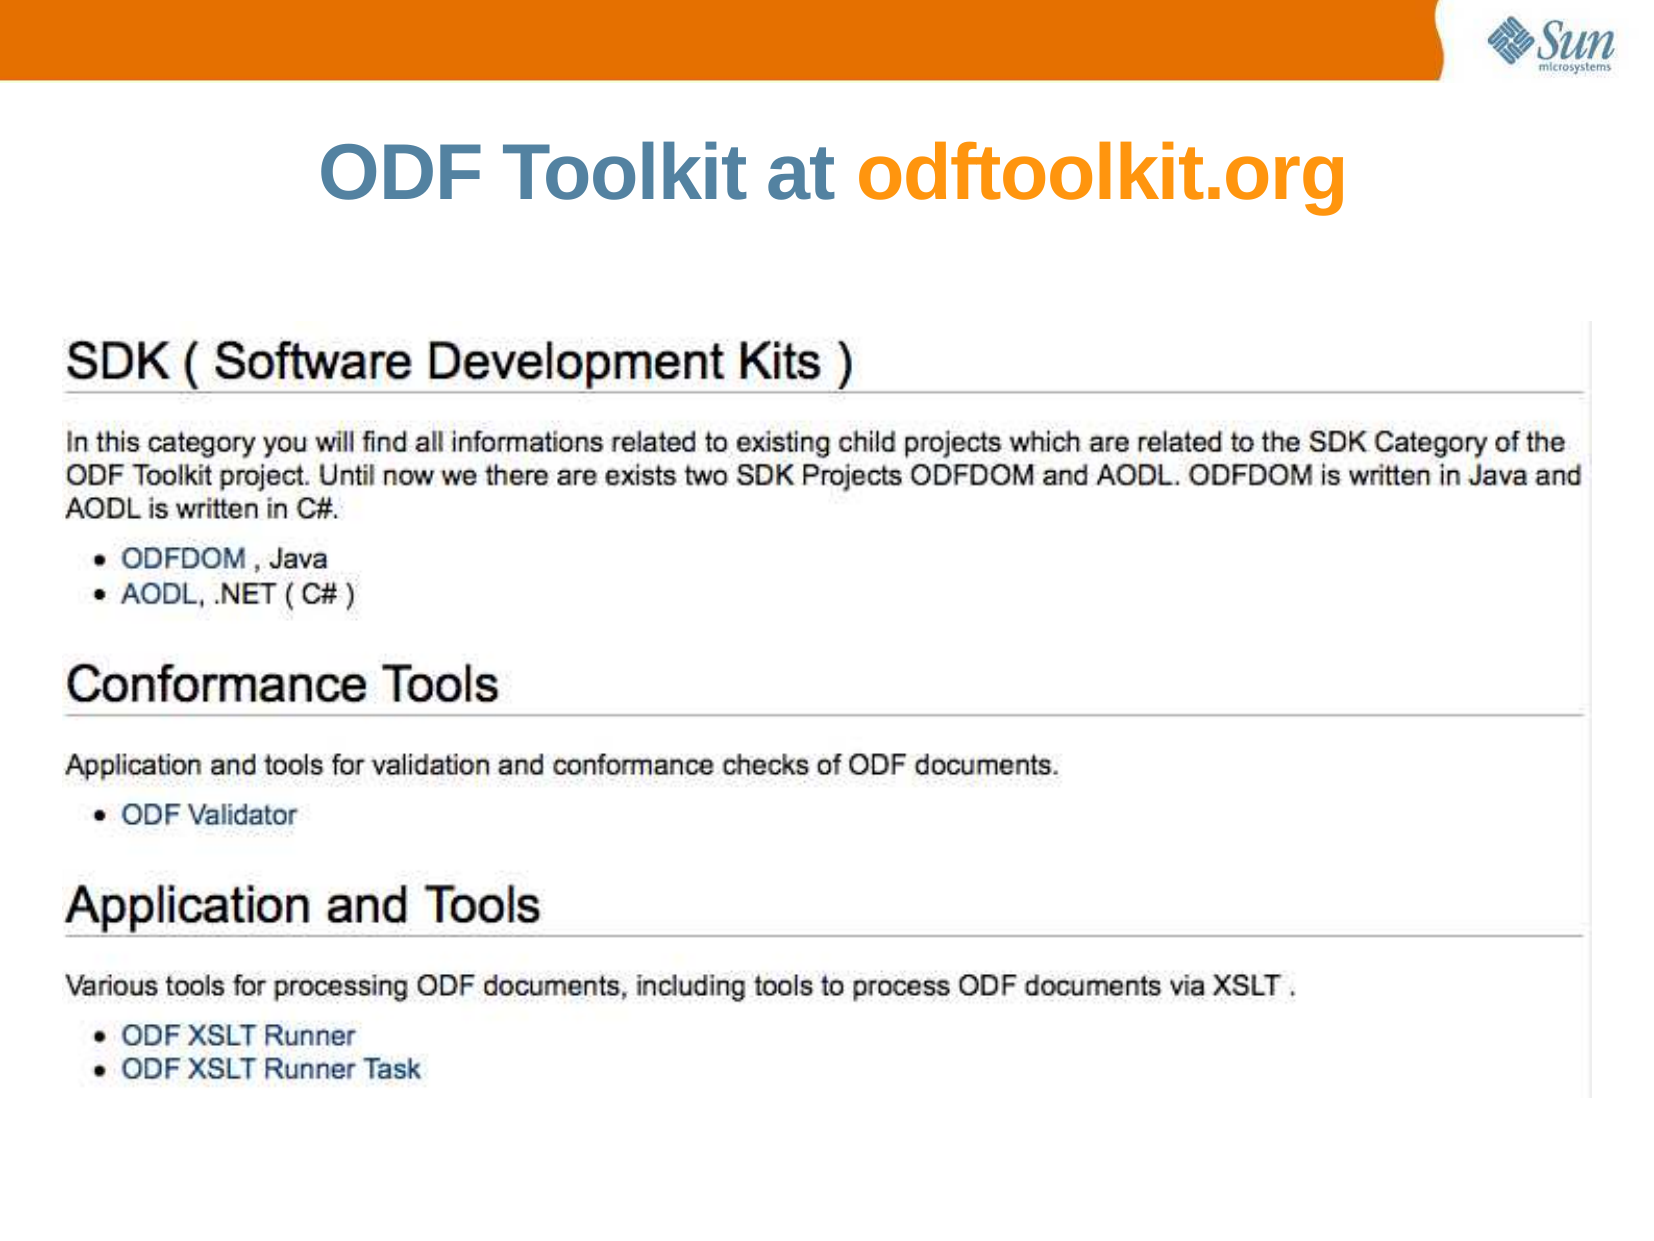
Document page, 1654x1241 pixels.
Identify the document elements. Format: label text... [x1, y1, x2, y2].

title ODF Toolkit at odftoolkit.org [82, 135, 1585, 251]
picture [0, 0, 1654, 83]
picture [62, 321, 1592, 1099]
